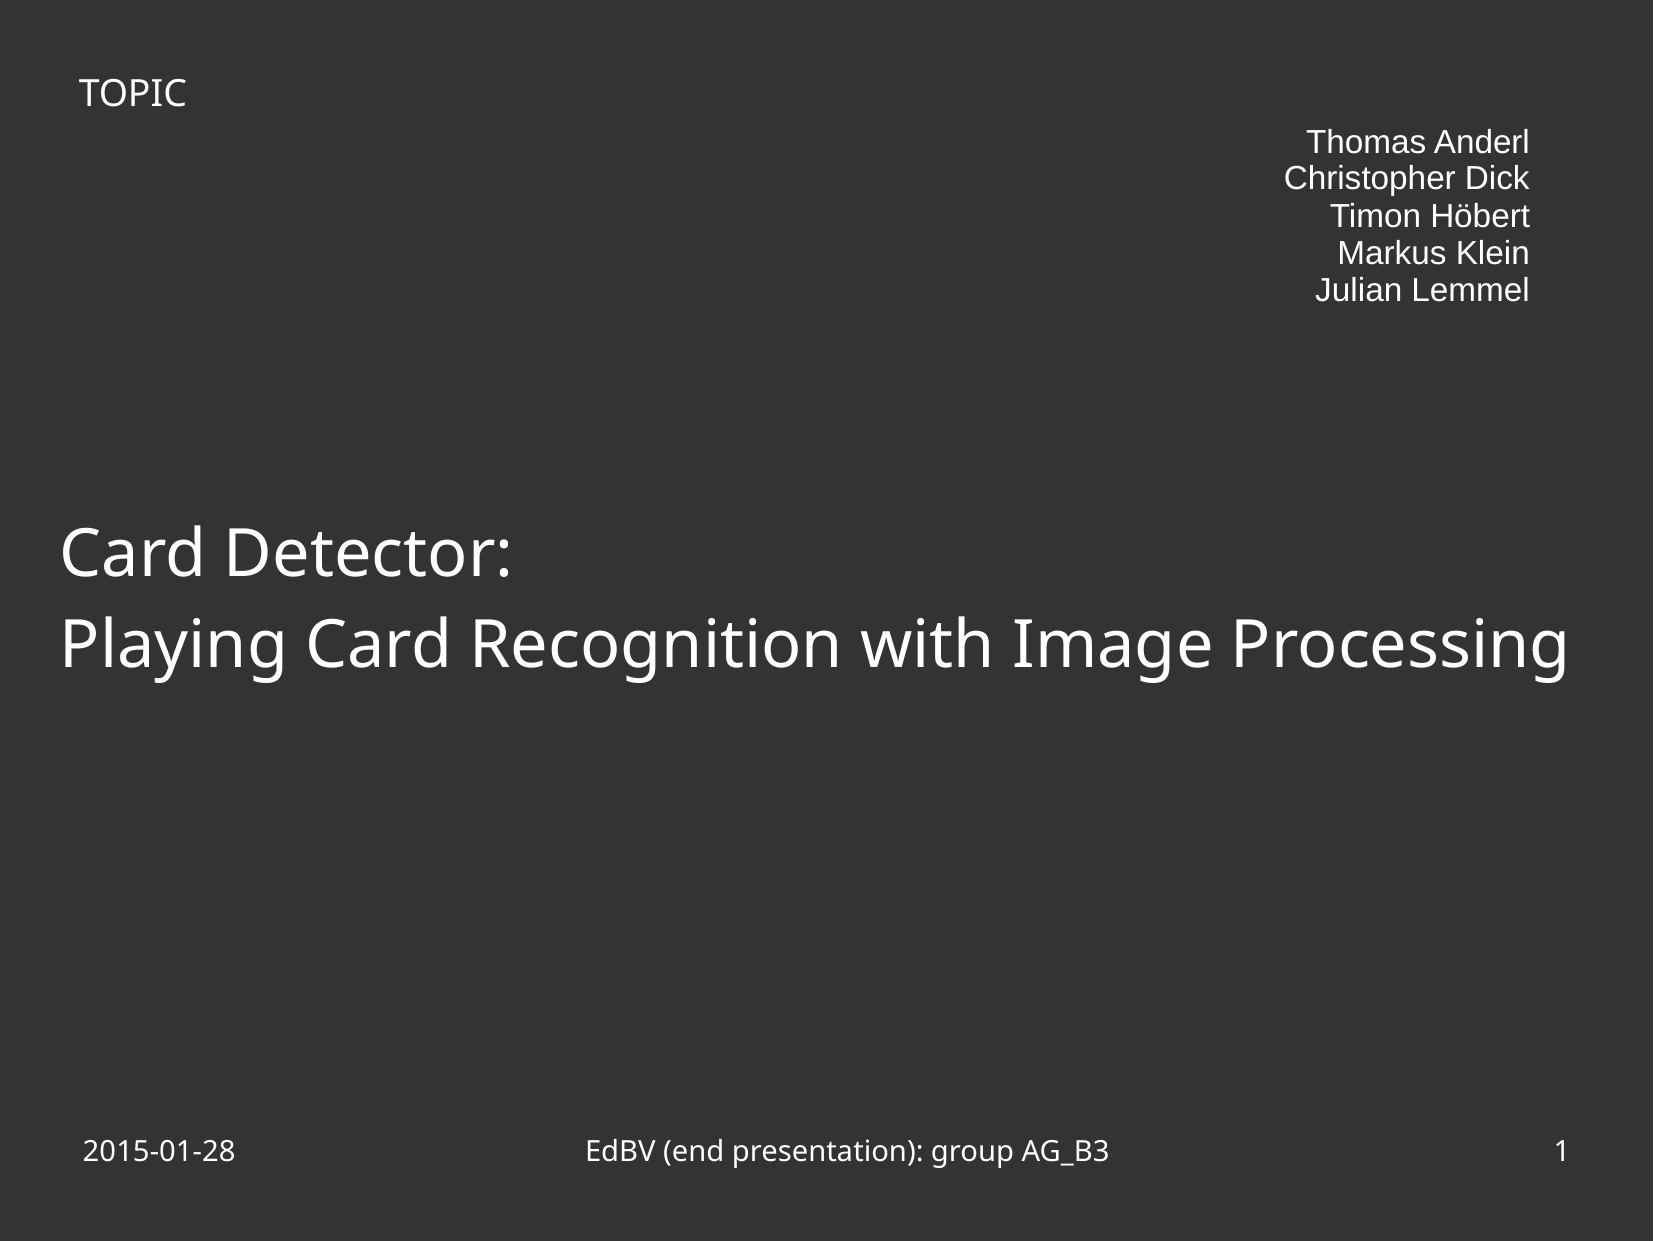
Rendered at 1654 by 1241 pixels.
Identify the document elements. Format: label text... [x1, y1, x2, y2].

text_box TOPIC [64, 59, 209, 130]
text_box Card Detector: Playing Card Recognition with Image Processing [45, 497, 1609, 743]
text_box Thomas Anderl Christopher Dick Timon Höbert Markus Klein Julian Lemmel [900, 115, 1546, 361]
